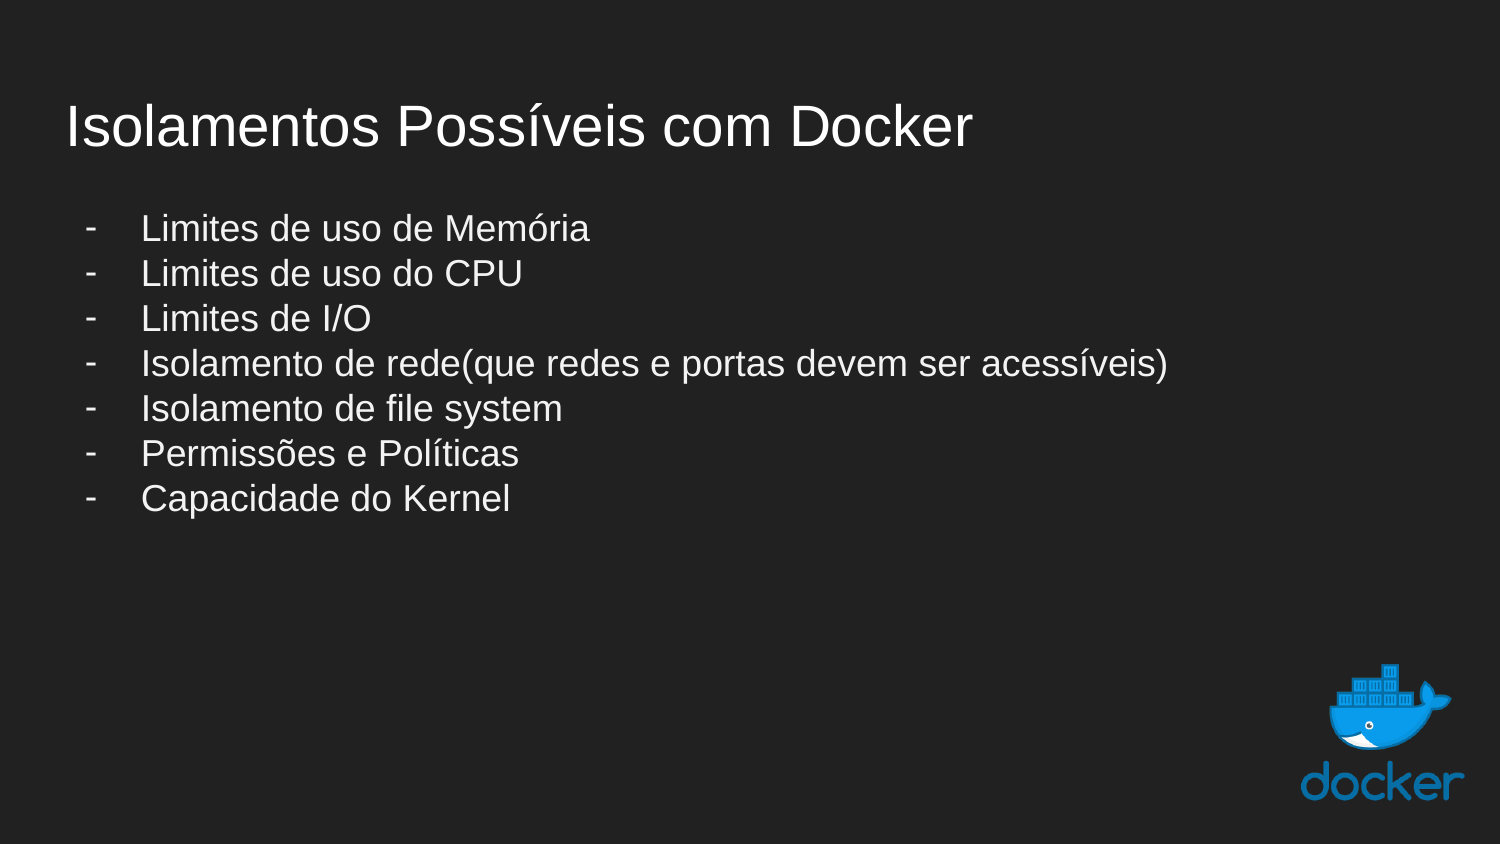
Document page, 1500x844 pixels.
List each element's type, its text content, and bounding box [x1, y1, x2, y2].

picture [1286, 649, 1479, 815]
text_box Limites de uso de Memória Limites de uso do CPU Limites de I/O Isolamento de rede(que redes e portas devem ser acessíveis) Isolamento de file system Permissões e Políticas Capacidade do Kernel [51, 189, 1449, 750]
text_box Isolamentos Possíveis com Docker [51, 72, 1449, 167]
